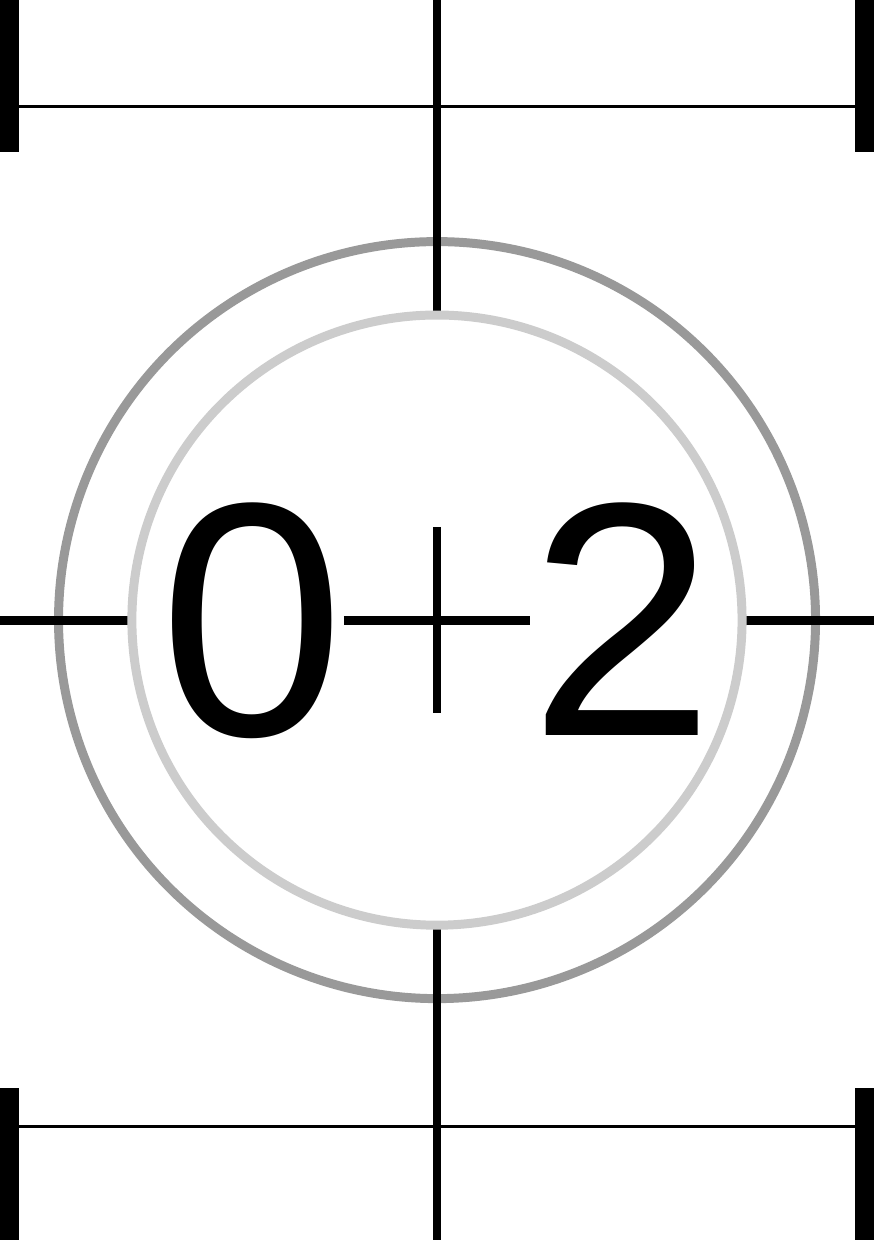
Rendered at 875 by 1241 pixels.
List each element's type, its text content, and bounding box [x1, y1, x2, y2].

text_box [111, 814, 763, 999]
text_box [112, 241, 762, 426]
text_box 0 2 [58, 426, 816, 814]
